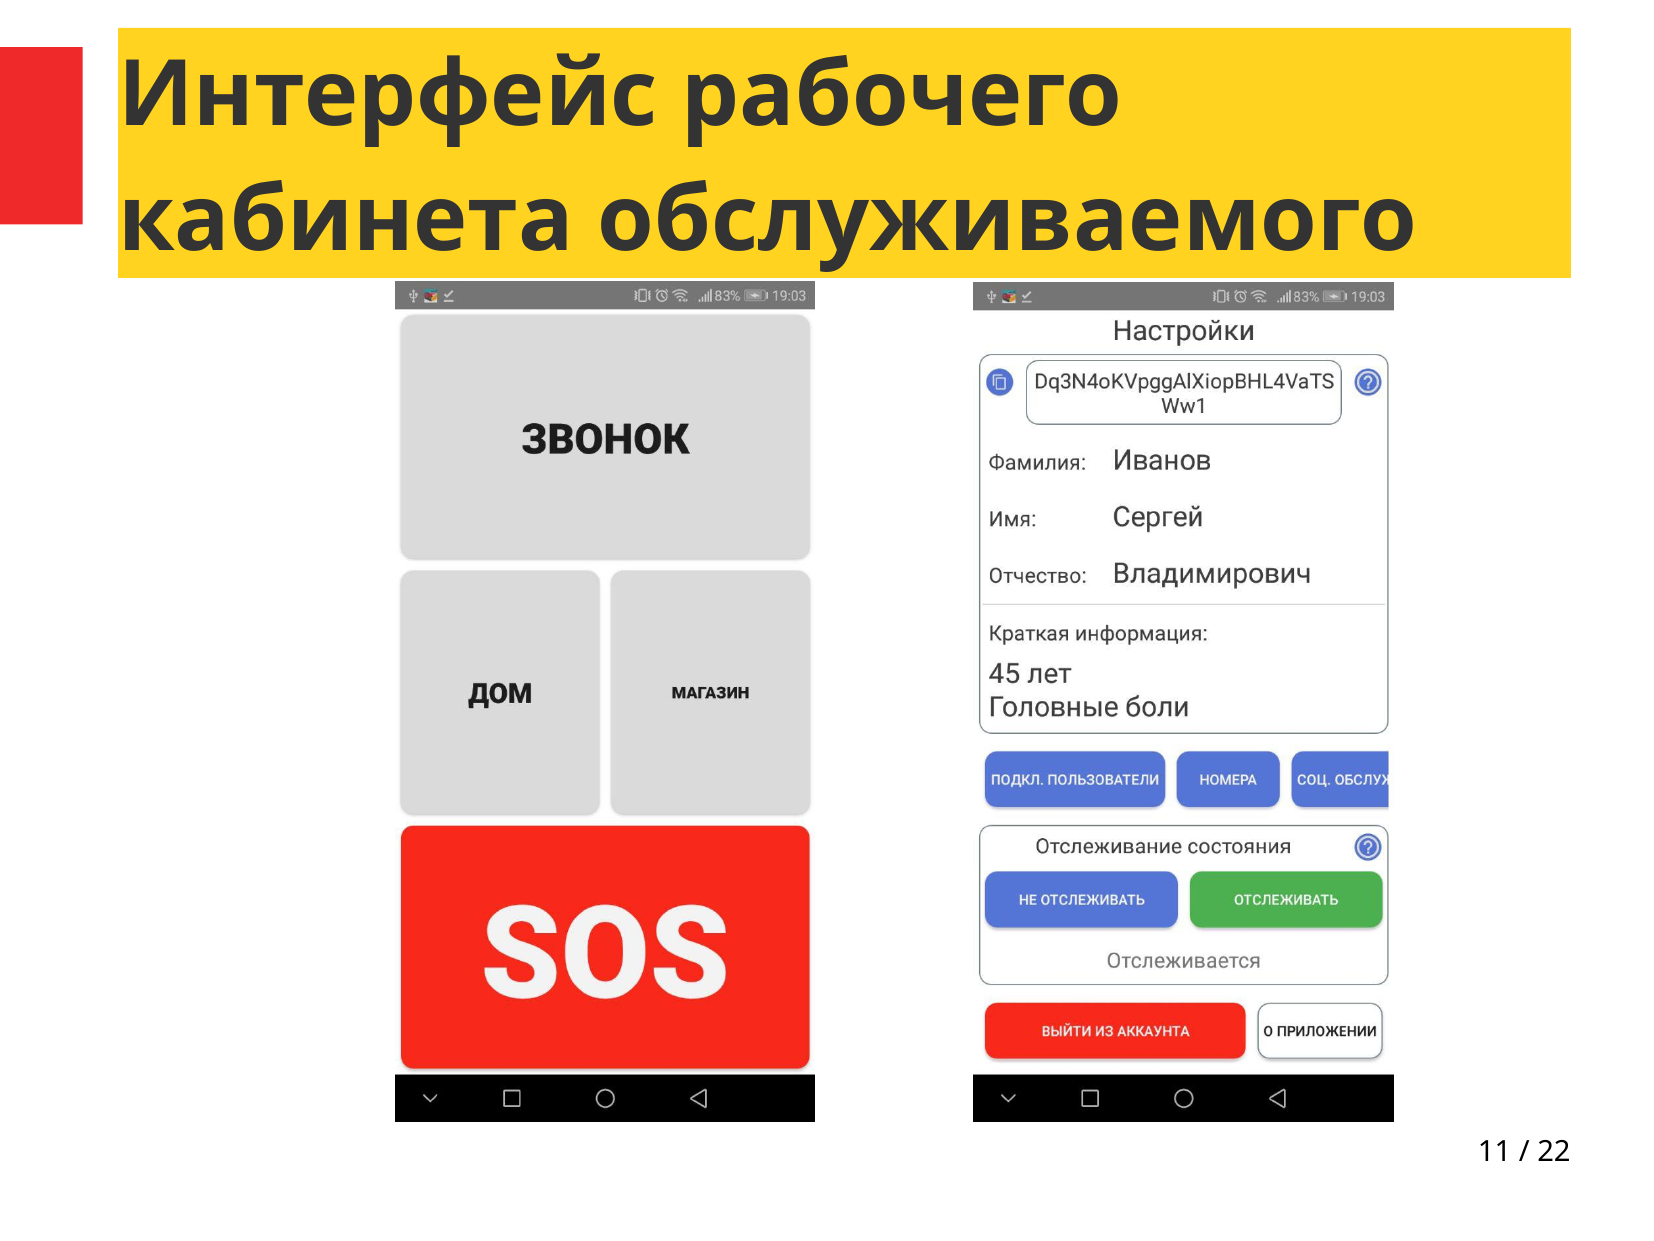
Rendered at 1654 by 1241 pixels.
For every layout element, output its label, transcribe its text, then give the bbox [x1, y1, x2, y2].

picture [973, 282, 1394, 1123]
title Интерфейс рабочего кабинета обслуживаемого [118, 45, 1571, 260]
picture [395, 281, 815, 1123]
